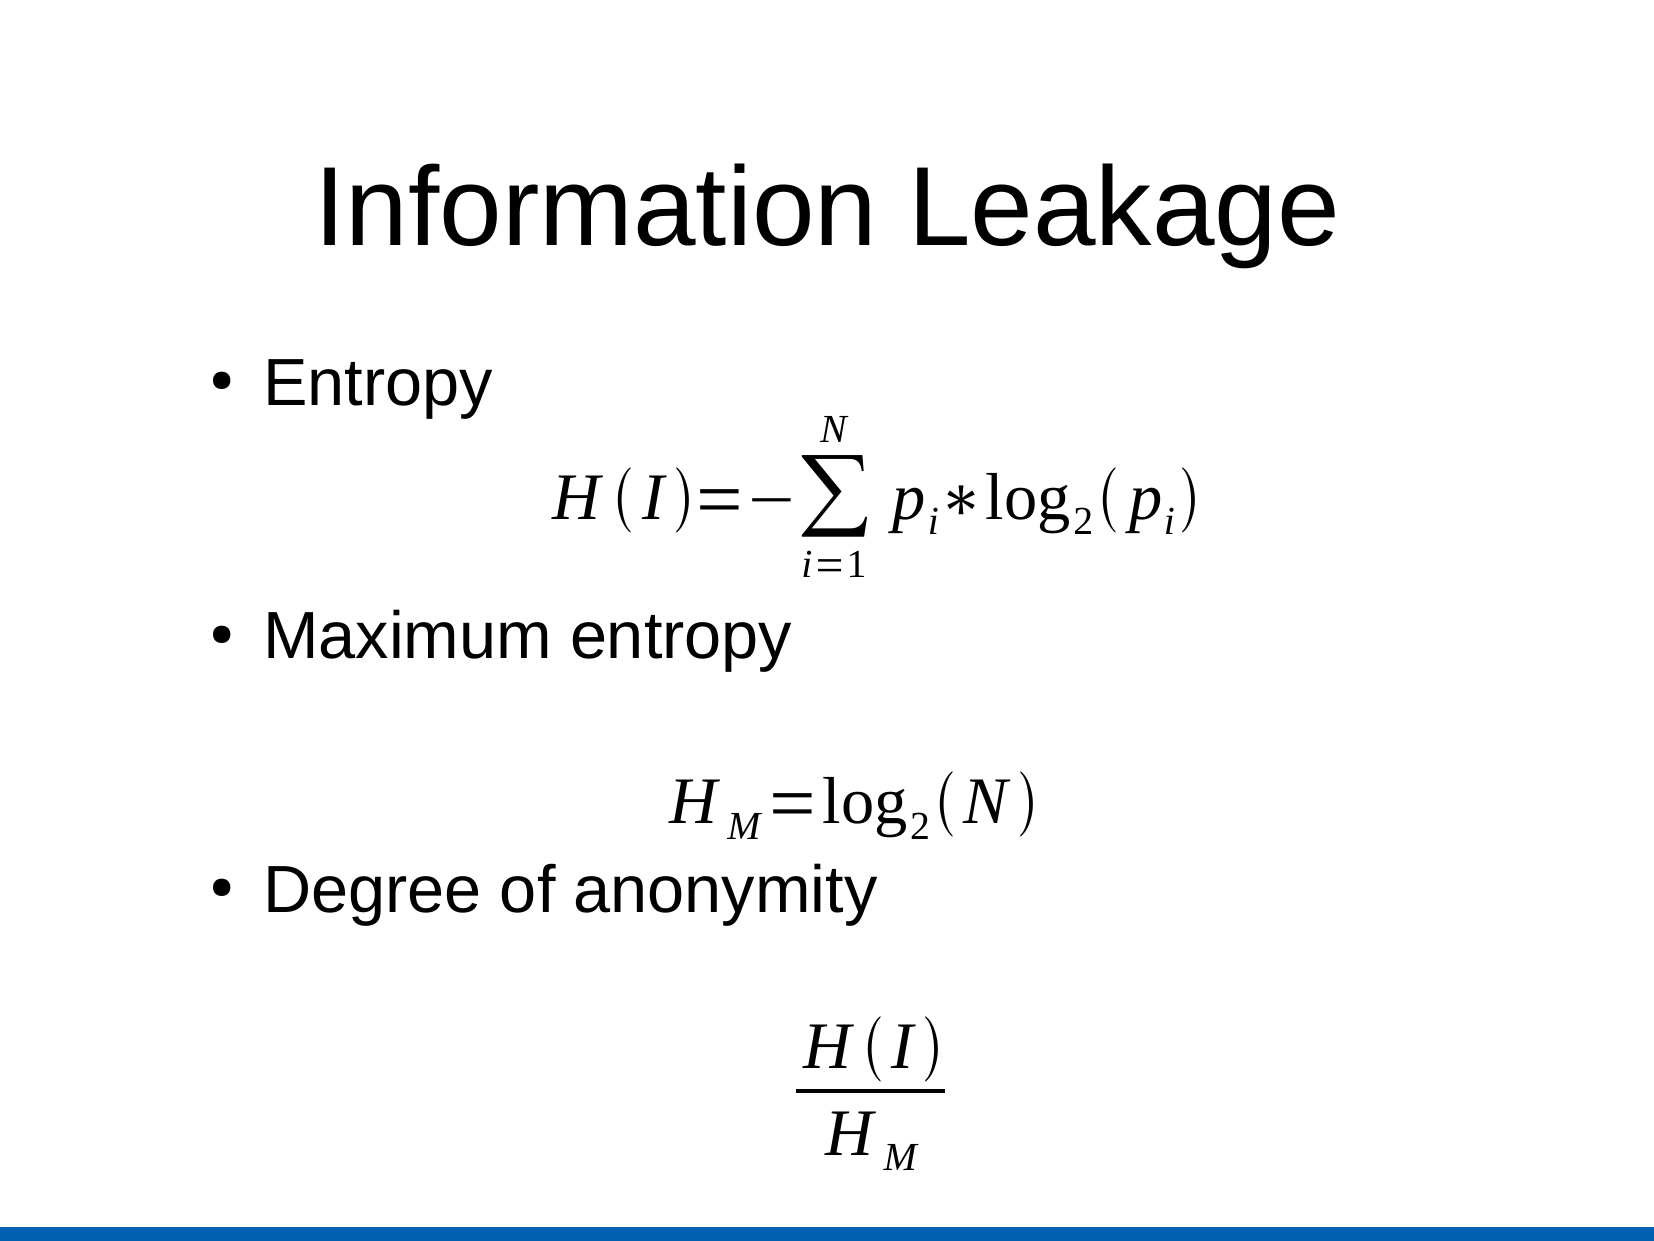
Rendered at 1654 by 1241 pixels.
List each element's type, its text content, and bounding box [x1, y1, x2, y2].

chart [660, 764, 1045, 848]
list Entropy Maximum entropy Degree of anonymity [121, 344, 1533, 1149]
title Information Leakage [121, 102, 1533, 311]
chart [543, 406, 1207, 587]
chart [786, 1009, 955, 1180]
